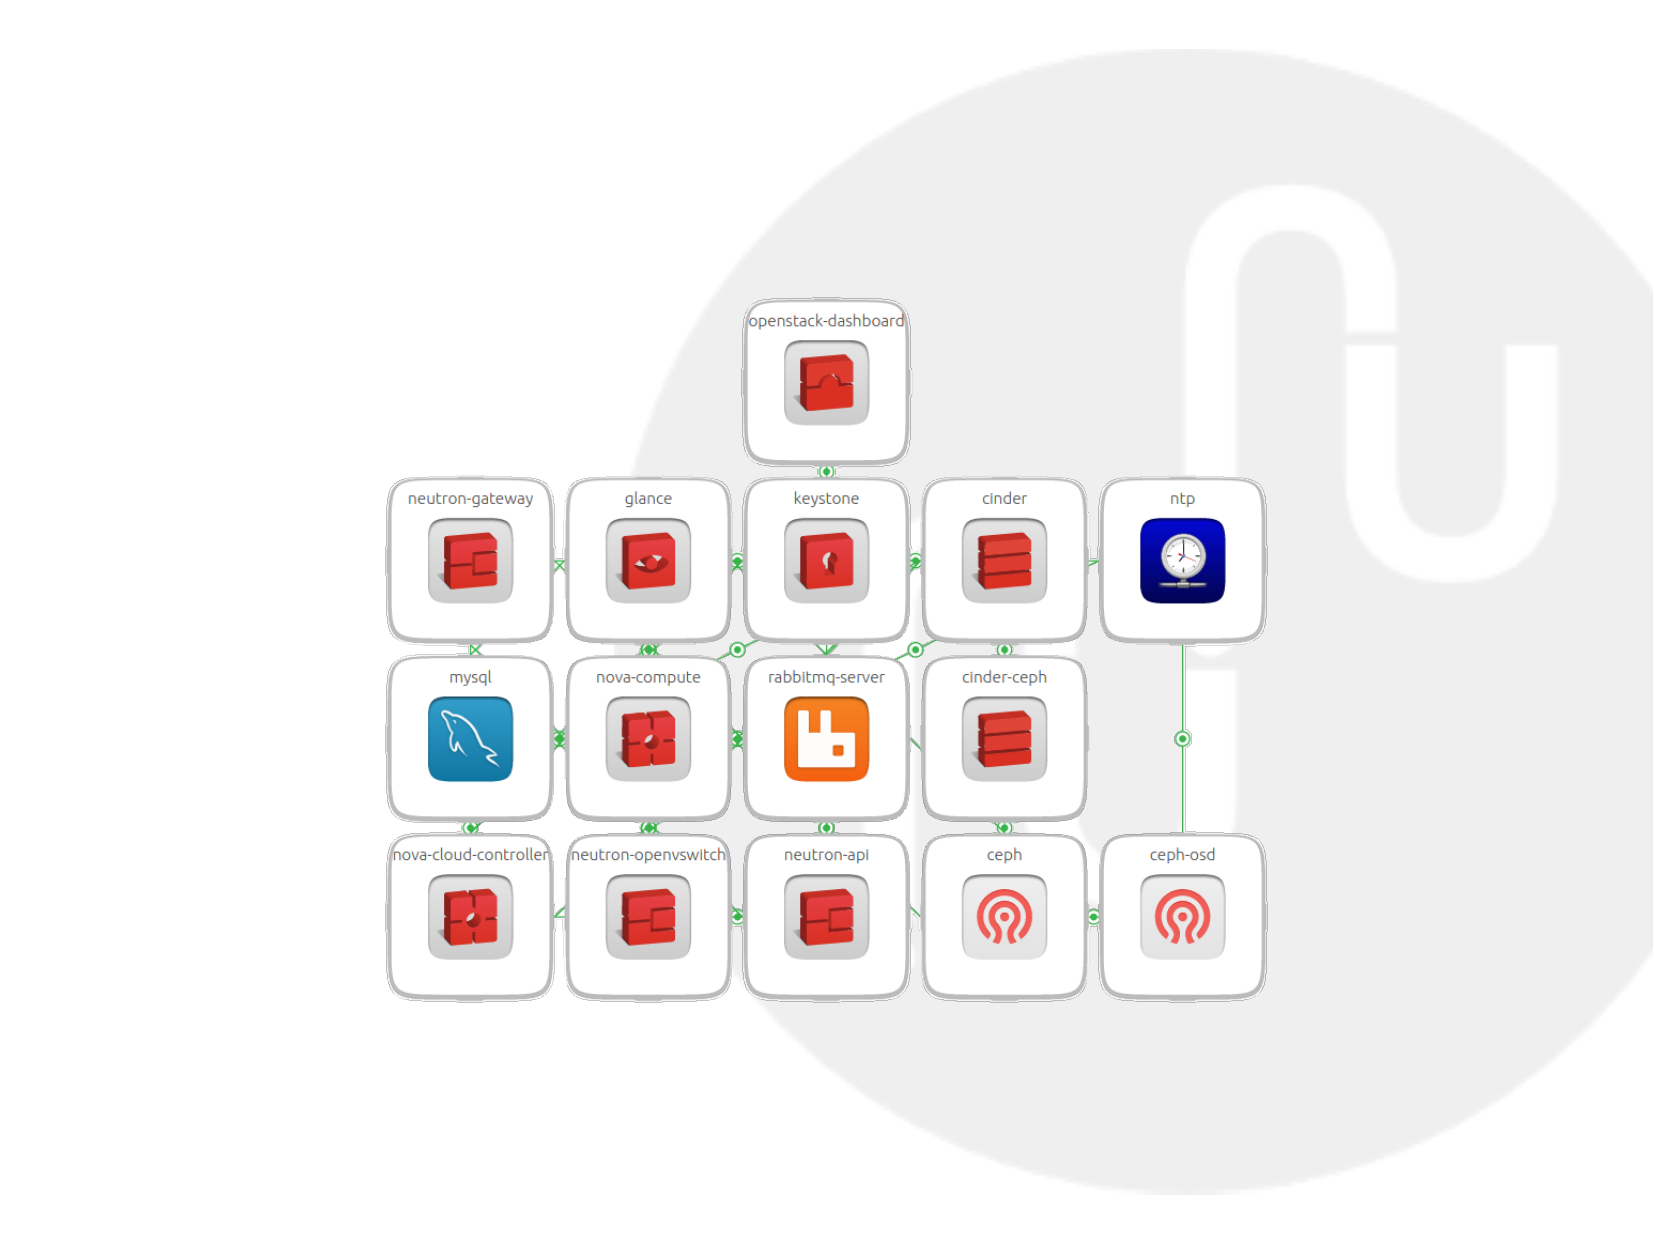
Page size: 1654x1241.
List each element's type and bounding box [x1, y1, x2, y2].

picture [349, 49, 1654, 1195]
